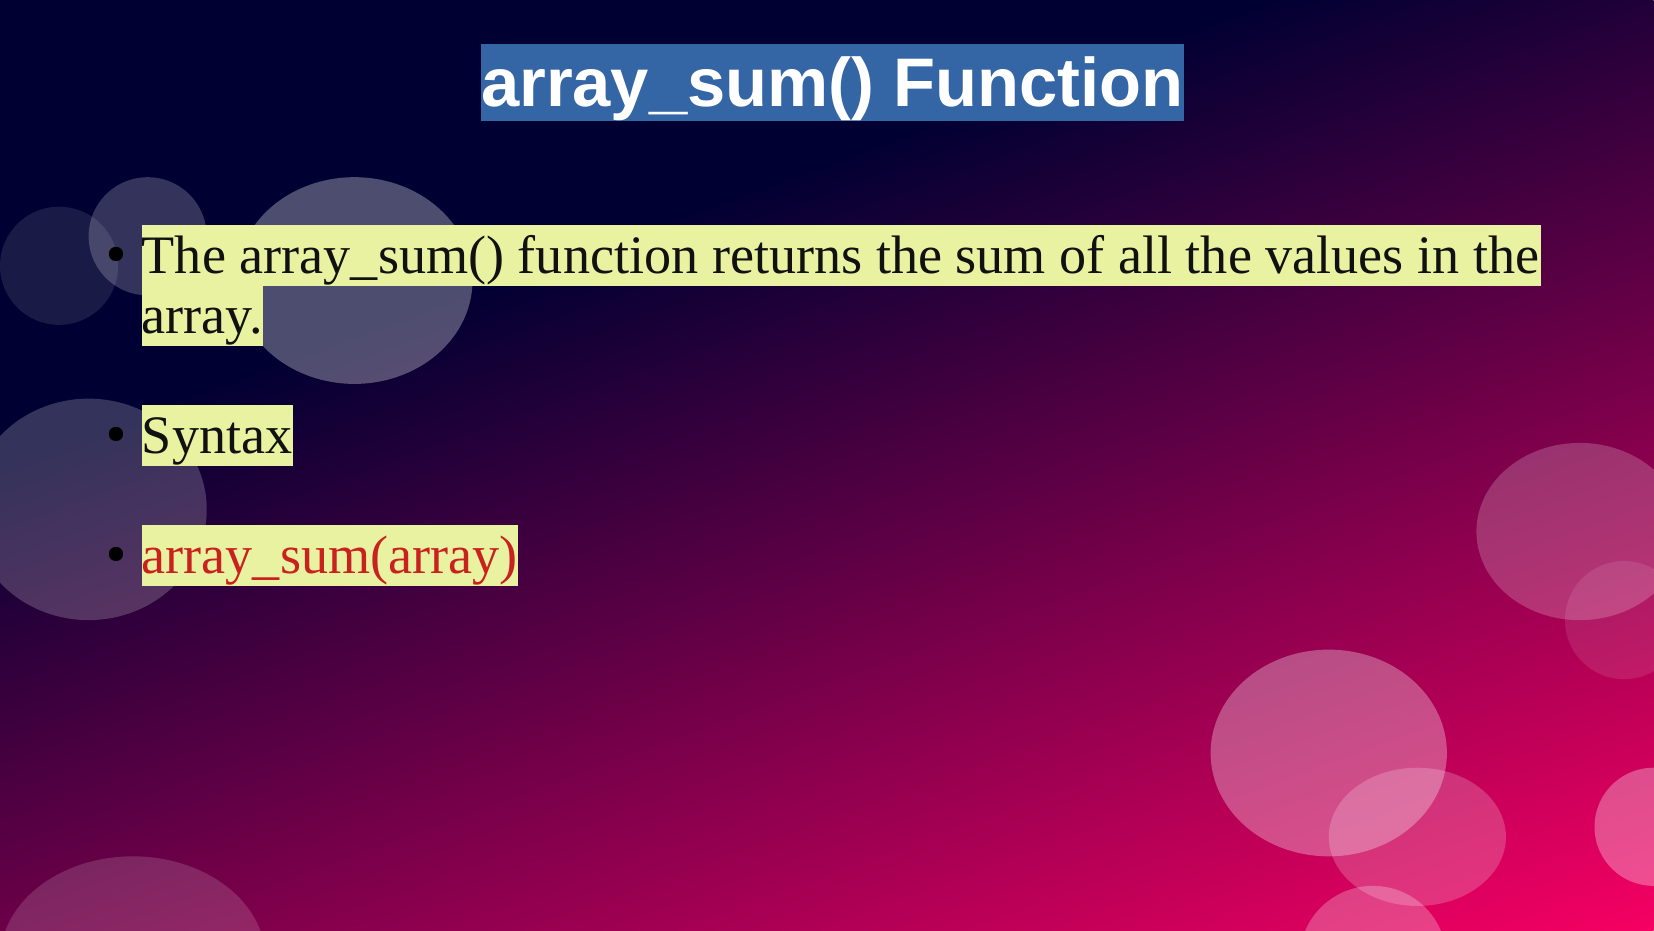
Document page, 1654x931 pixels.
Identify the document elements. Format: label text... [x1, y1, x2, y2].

subtitle The array_sum() function returns the sum of all the values in the array. Syntax array_sum(array) [106, 118, 1595, 768]
title array_sum() Function [88, 17, 1577, 148]
